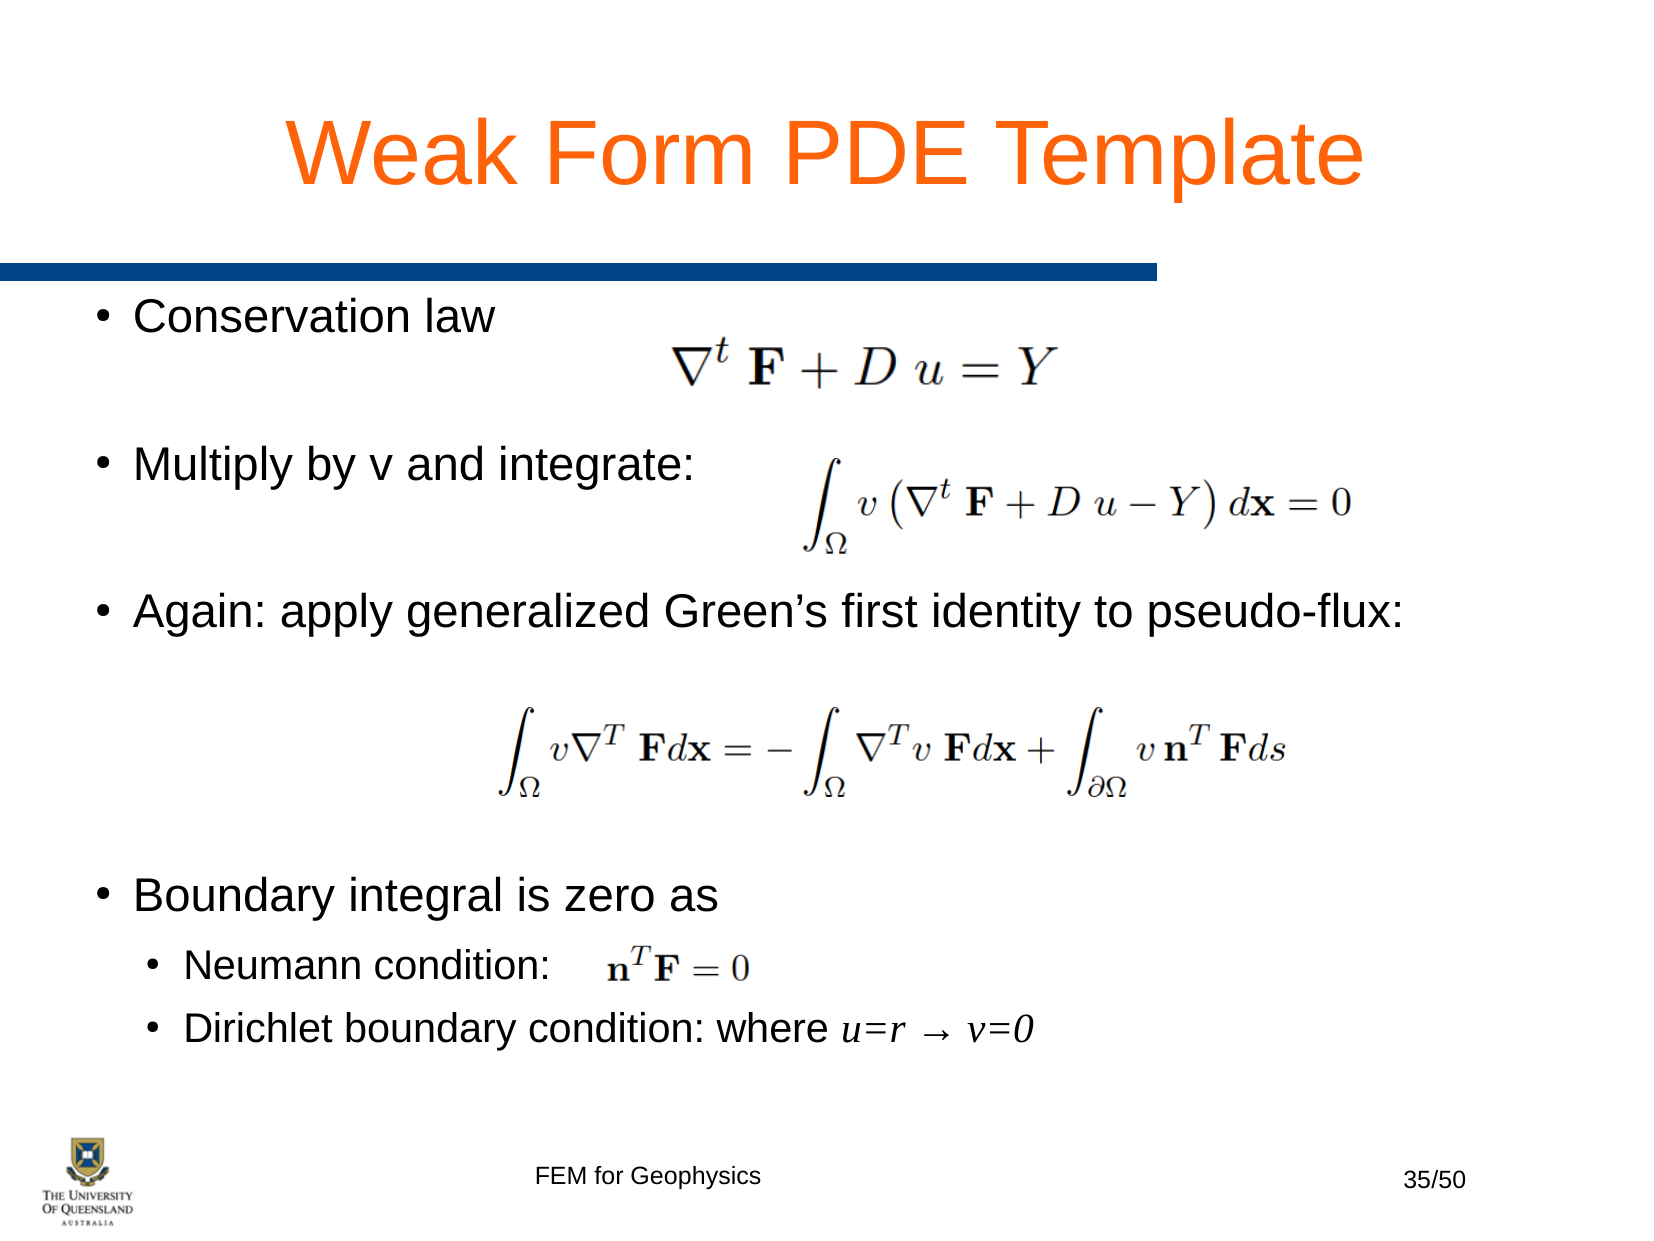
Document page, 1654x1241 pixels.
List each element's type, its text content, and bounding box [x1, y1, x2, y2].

picture [35, 1133, 142, 1235]
picture [567, 941, 787, 993]
picture [617, 302, 1082, 415]
list Conservation law Multiply by v and integrate: Again: apply generalized Green’s first identity to pseudo-flux: Boundary integral is zero as Neumann condition: Dirichlet boundary condition: where u=r → v=0 [82, 290, 1571, 1110]
title Weak Form PDE Template [82, 49, 1571, 257]
picture [781, 440, 1398, 575]
picture [490, 693, 1296, 807]
